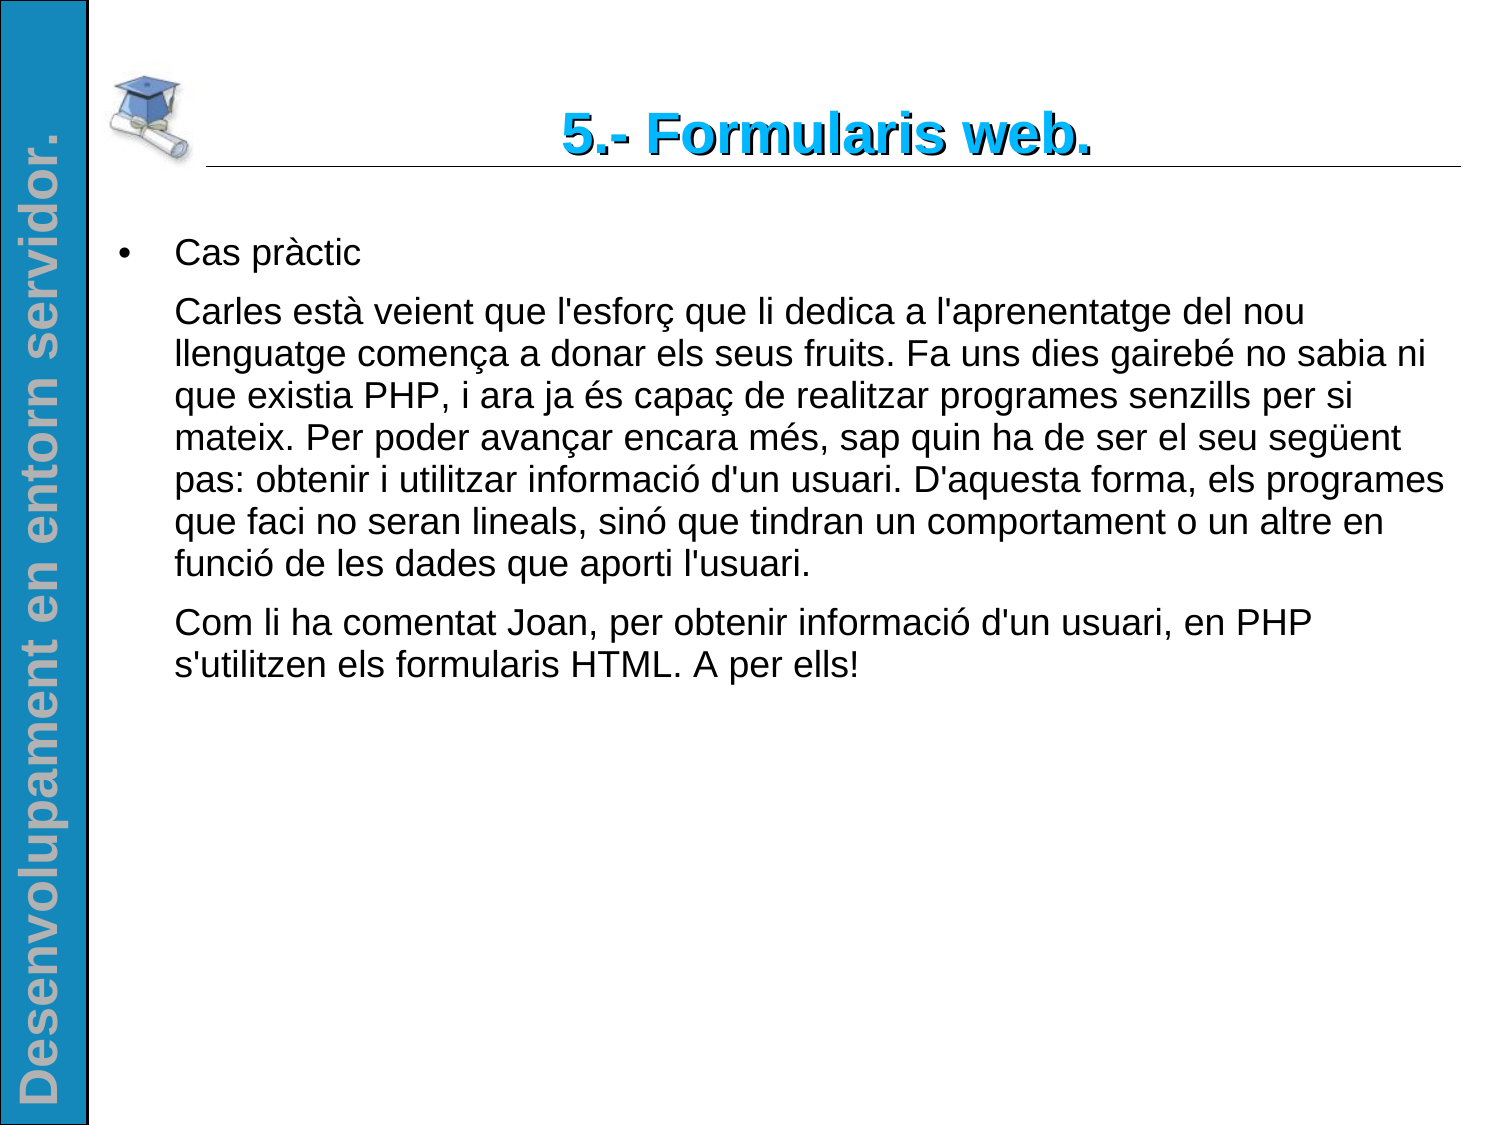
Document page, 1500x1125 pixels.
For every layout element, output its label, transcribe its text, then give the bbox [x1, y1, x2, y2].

title 5.- Formularis web. [206, 88, 1447, 178]
picture [93, 61, 206, 174]
list Cas pràctic Carles està veient que l'esforç que li dedica a l'aprenentatge del nou llenguatge comença a donar els seus fruits. Fa uns dies gairebé no sabia ni que existia PHP, i ara ja és capaç de realitzar programes senzills per si mateix. Per poder avançar encara més, sap quin ha de ser el seu següent pas: obtenir i utilitzar informació d'un usuari. D'aquesta forma, els programes que faci no seran lineals, sinó que tindran un comportament o un altre en funció de les dades que aporti l'usuari. Com li ha comentat Joan, per obtenir informació d'un usuari, en PHP s'utilitzen els formularis HTML. A per ells! [118, 231, 1477, 975]
